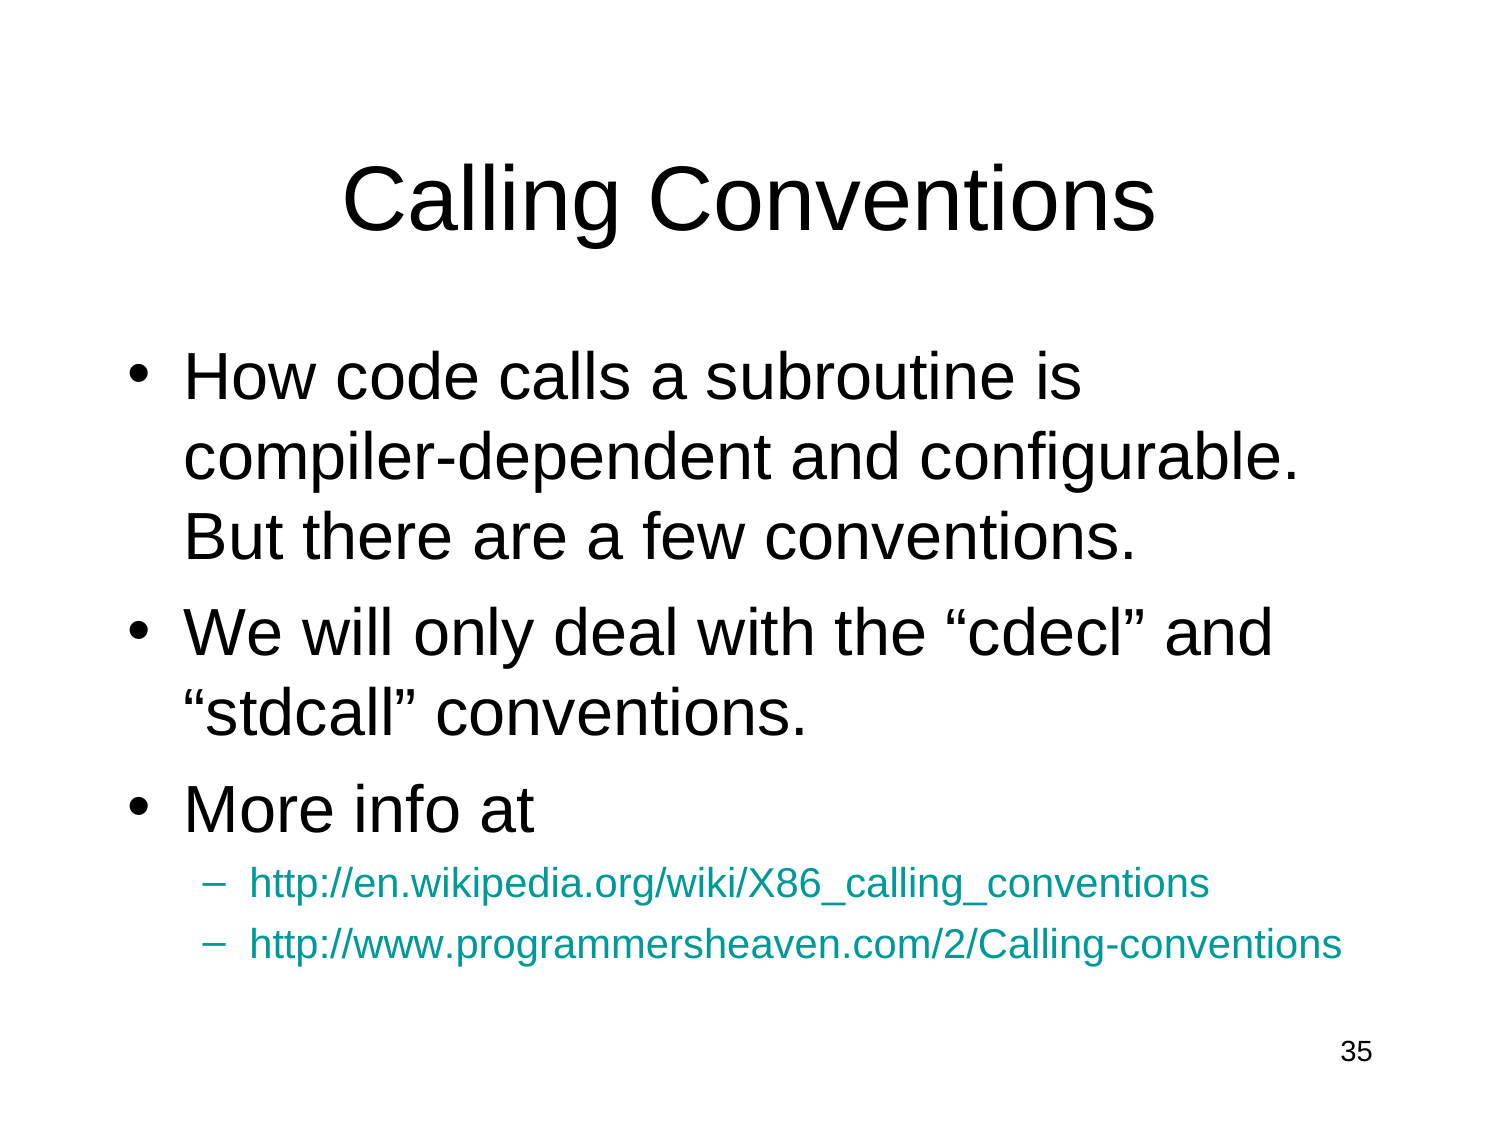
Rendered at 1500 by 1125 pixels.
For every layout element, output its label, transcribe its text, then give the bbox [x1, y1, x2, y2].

list How code calls a subroutine is compiler-dependent and configurable. But there are a few conventions. We will only deal with the “cdecl” and “stdcall” conventions. More info at http://en.wikipedia.org/wiki/X86_calling_conventions http://www.programmersheaven.com/2/Calling-conventions [112, 324, 1388, 1001]
title Calling Conventions [112, 99, 1388, 288]
text_box <number> [1074, 1025, 1388, 1101]
